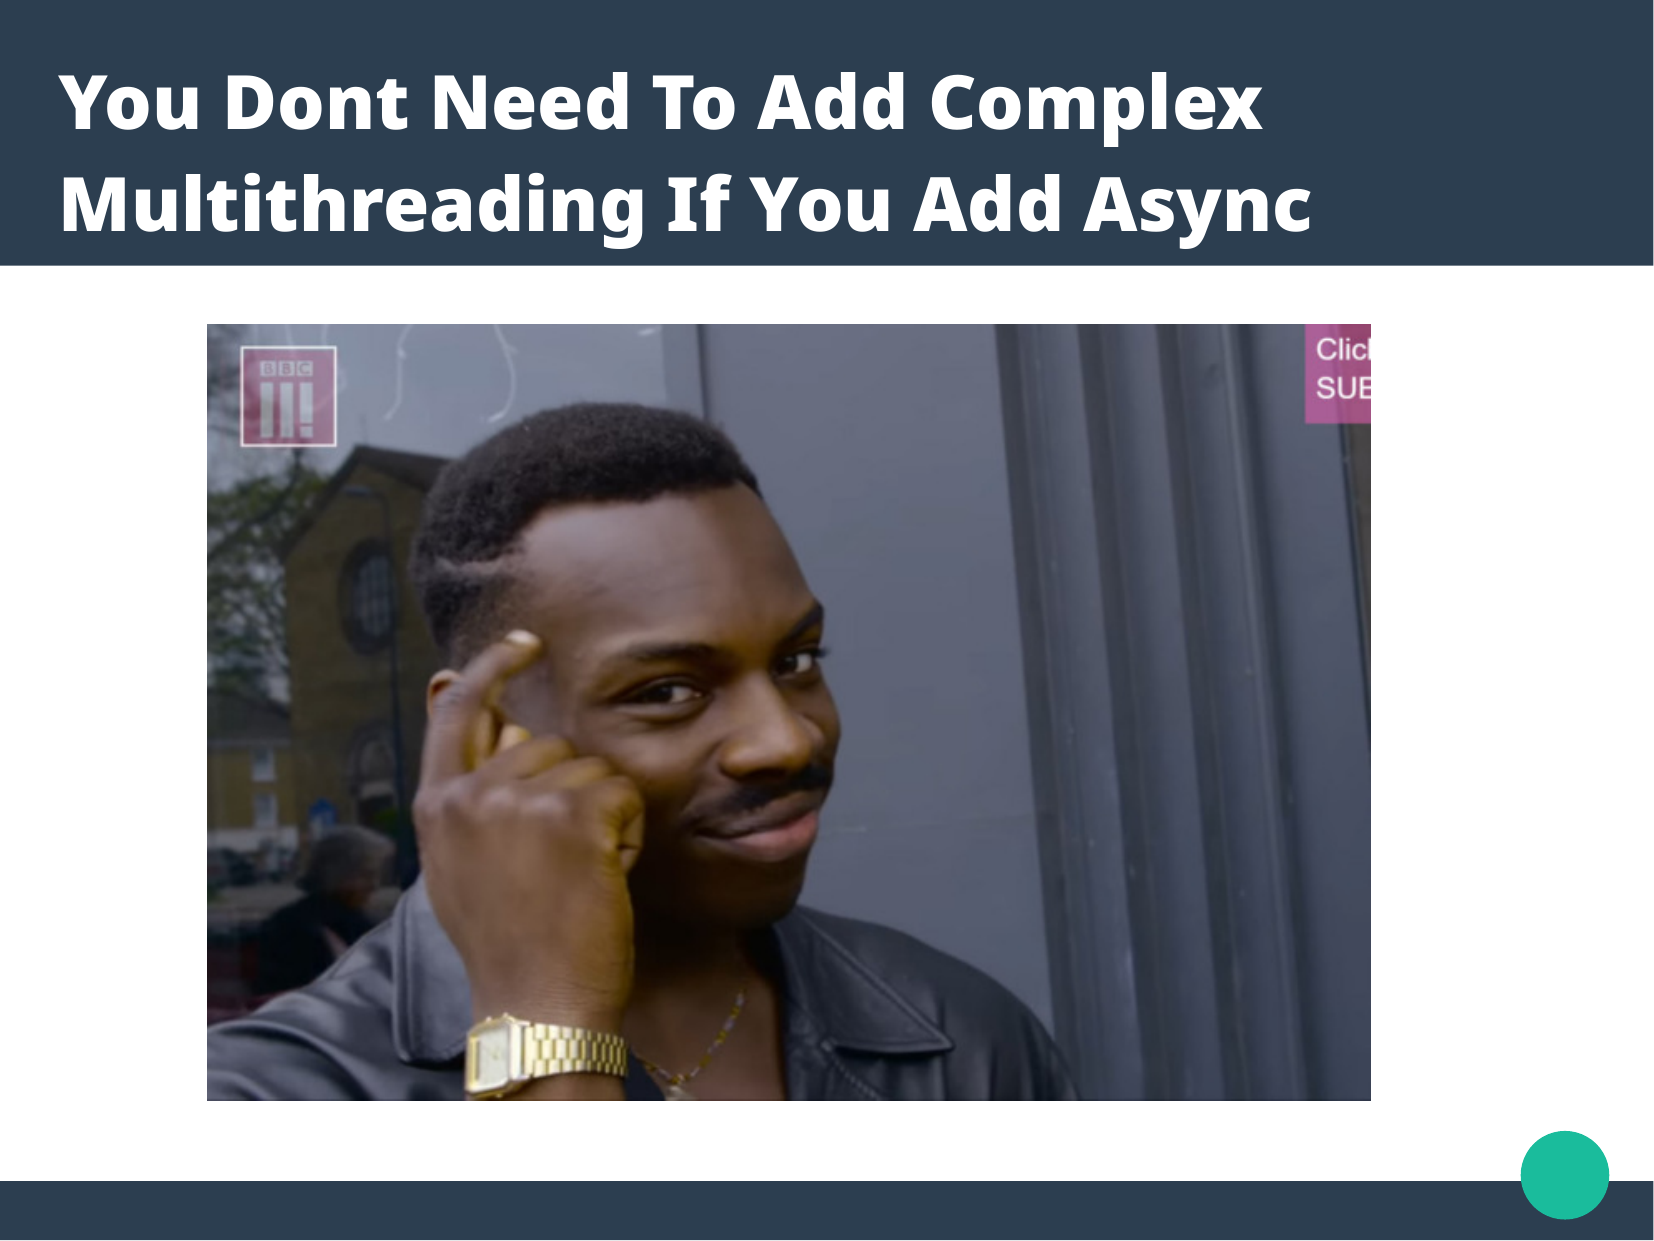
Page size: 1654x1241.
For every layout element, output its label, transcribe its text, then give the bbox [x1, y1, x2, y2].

title You Dont Need To Add Complex Multithreading If You Add Async [59, 49, 1595, 207]
picture [207, 324, 1371, 1101]
